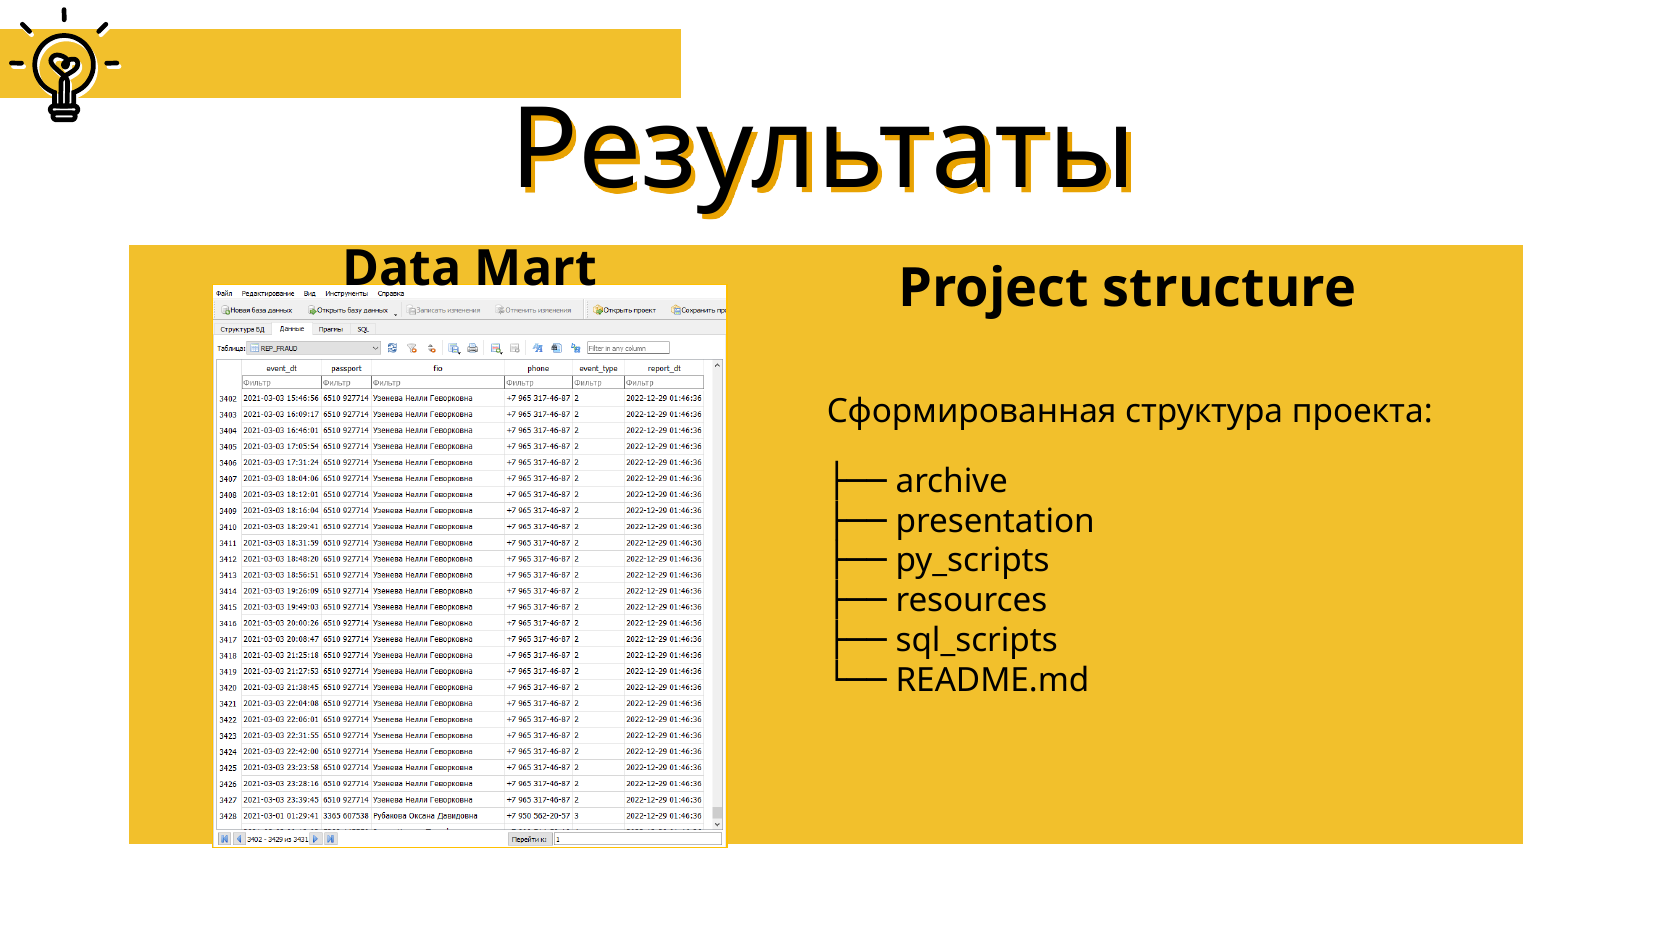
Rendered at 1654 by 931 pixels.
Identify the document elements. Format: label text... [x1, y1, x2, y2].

text_box Сформированная структура проекта: ├── archive ├── presentation ├── py_scripts ├── resources ├── sql_scripts └── README.md [826, 327, 1477, 730]
title Data Mart [233, 201, 706, 328]
title Результаты [265, 63, 1381, 222]
picture [213, 285, 727, 847]
title Project structure [826, 221, 1429, 327]
